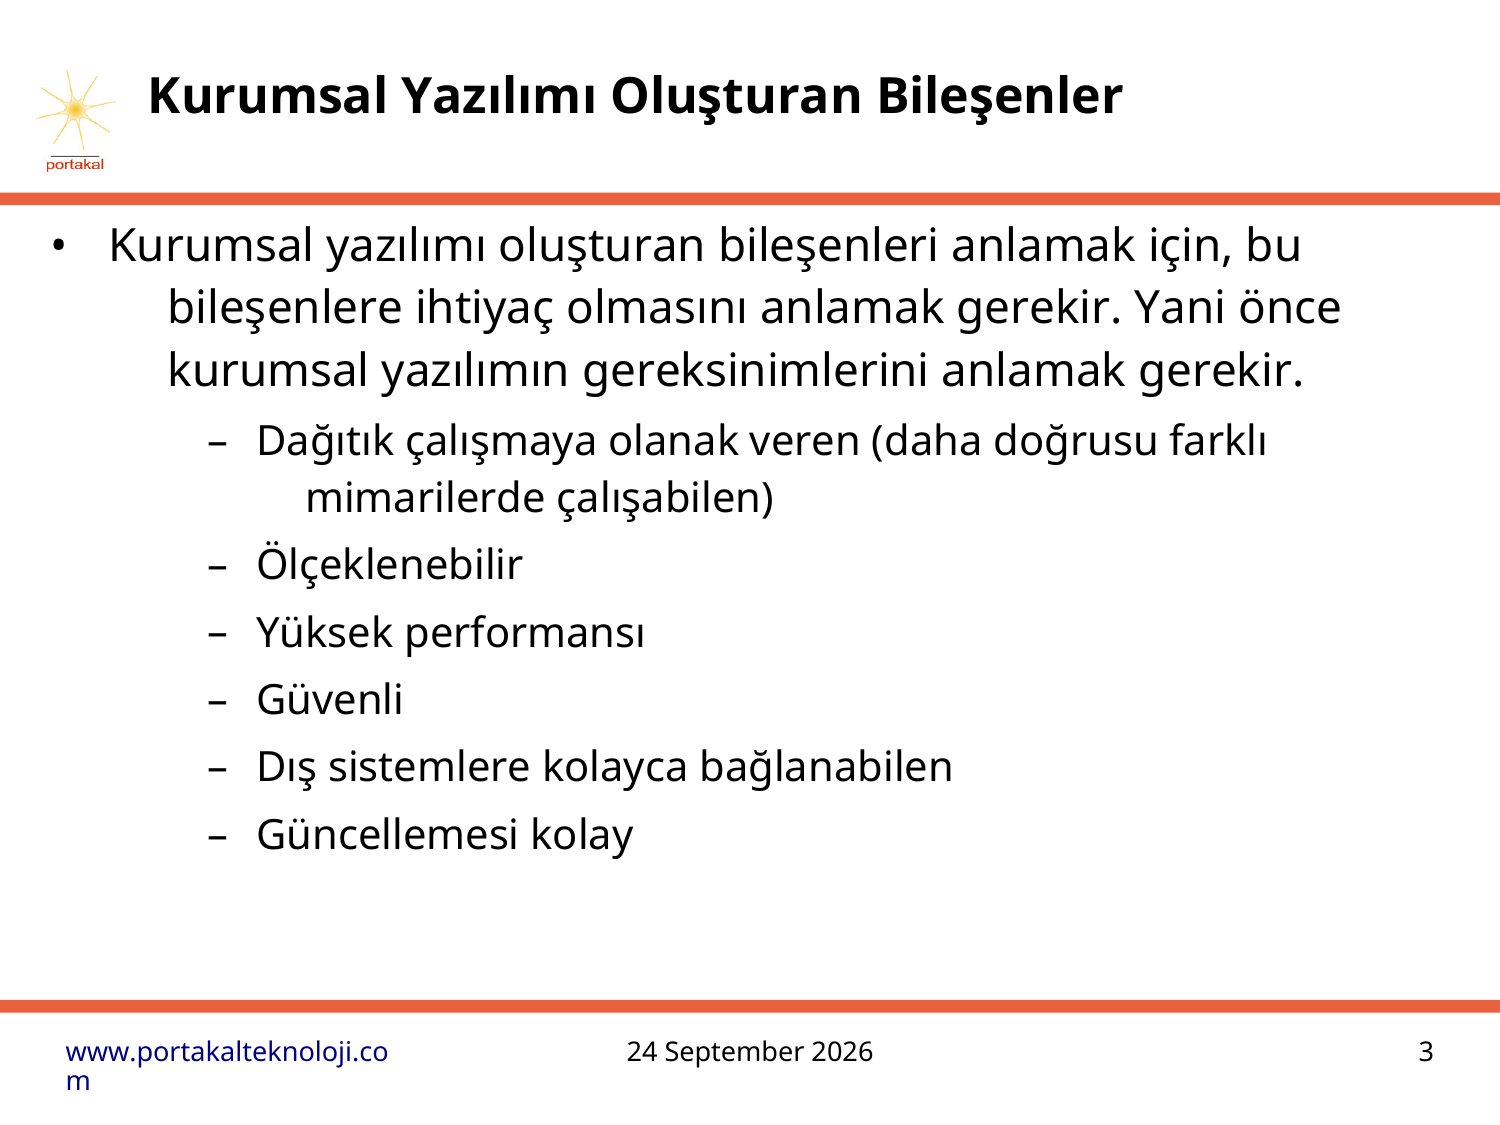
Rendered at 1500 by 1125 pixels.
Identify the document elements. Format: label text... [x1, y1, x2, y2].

list Kurumsal yazılımı oluşturan bileşenleri anlamak için, bu bileşenlere ihtiyaç olmasını anlamak gerekir. Yani önce kurumsal yazılımın gereksinimlerini anlamak gerekir. Dağıtık çalışmaya olanak veren (daha doğrusu farklı mimarilerde çalışabilen) Ölçeklenebilir Yüksek performansı Güvenli Dış sistemlere kolayca bağlanabilen Güncellemesi kolay [50, 212, 1450, 888]
title Kurumsal Yazılımı Oluşturan Bileşenler [147, 7, 1450, 181]
picture [29, 5, 120, 184]
